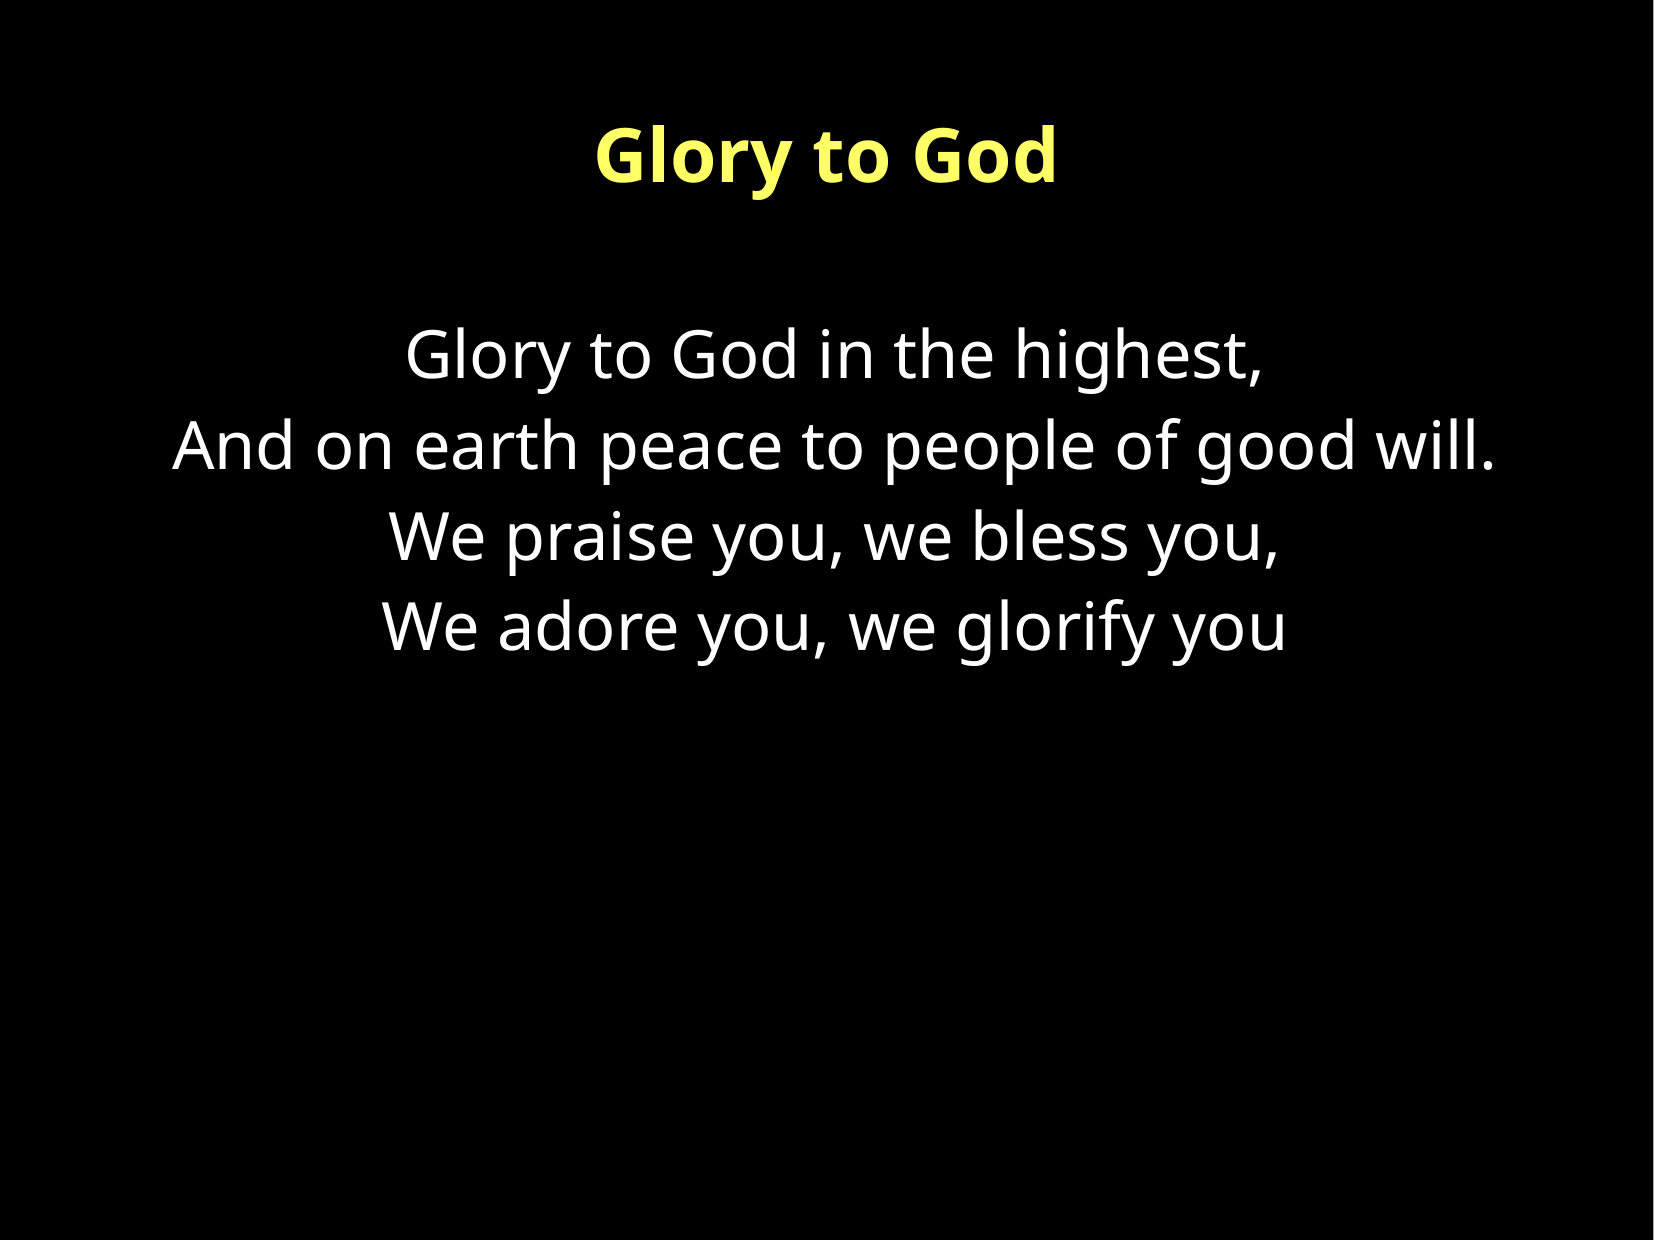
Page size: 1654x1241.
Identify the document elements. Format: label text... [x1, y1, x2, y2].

list Glory to God in the highest, And on earth peace to people of good will. We praise you, we bless you, We adore you, we glorify you [0, 307, 1654, 1027]
title Glory to God [82, 49, 1571, 257]
